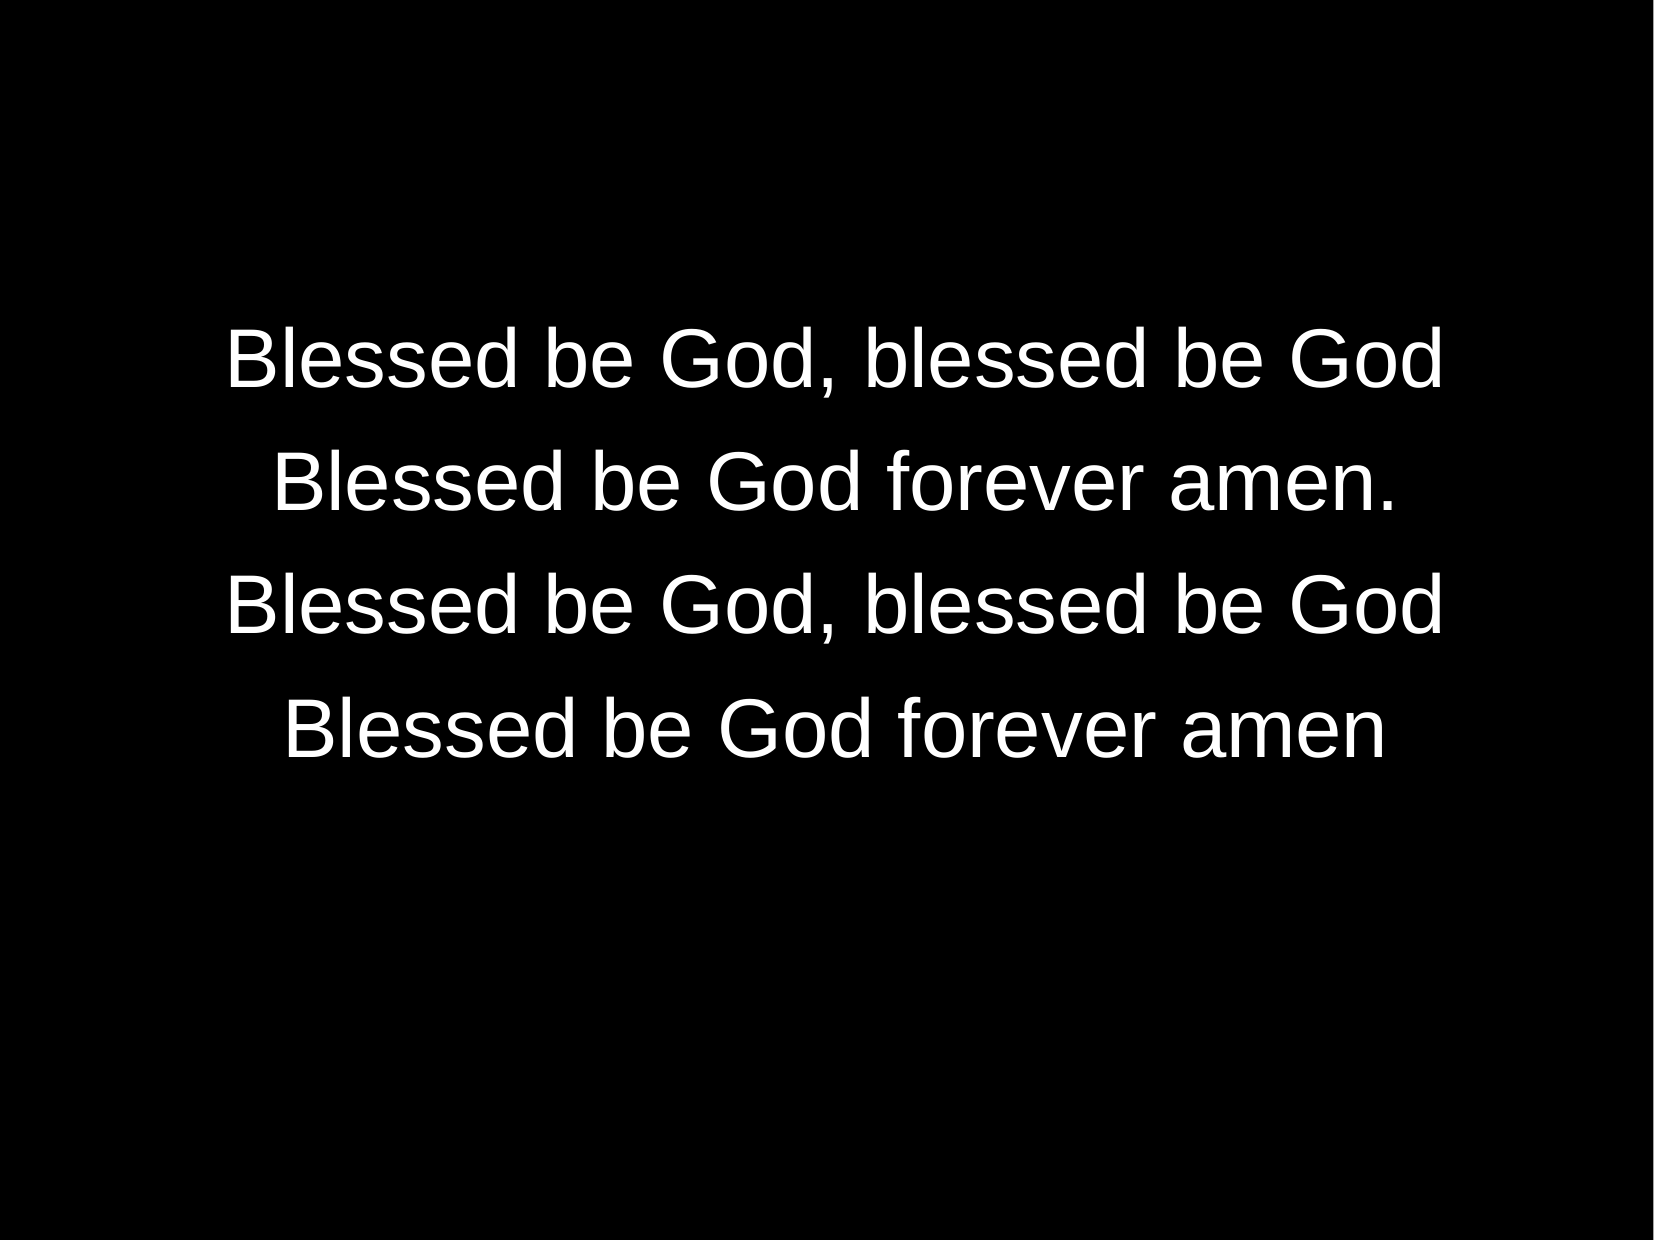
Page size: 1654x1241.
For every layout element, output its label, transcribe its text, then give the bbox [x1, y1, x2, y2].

list Blessed be God, blessed be God Blessed be God forever amen. Blessed be God, blessed be God Blessed be God forever amen [0, 307, 1654, 1027]
